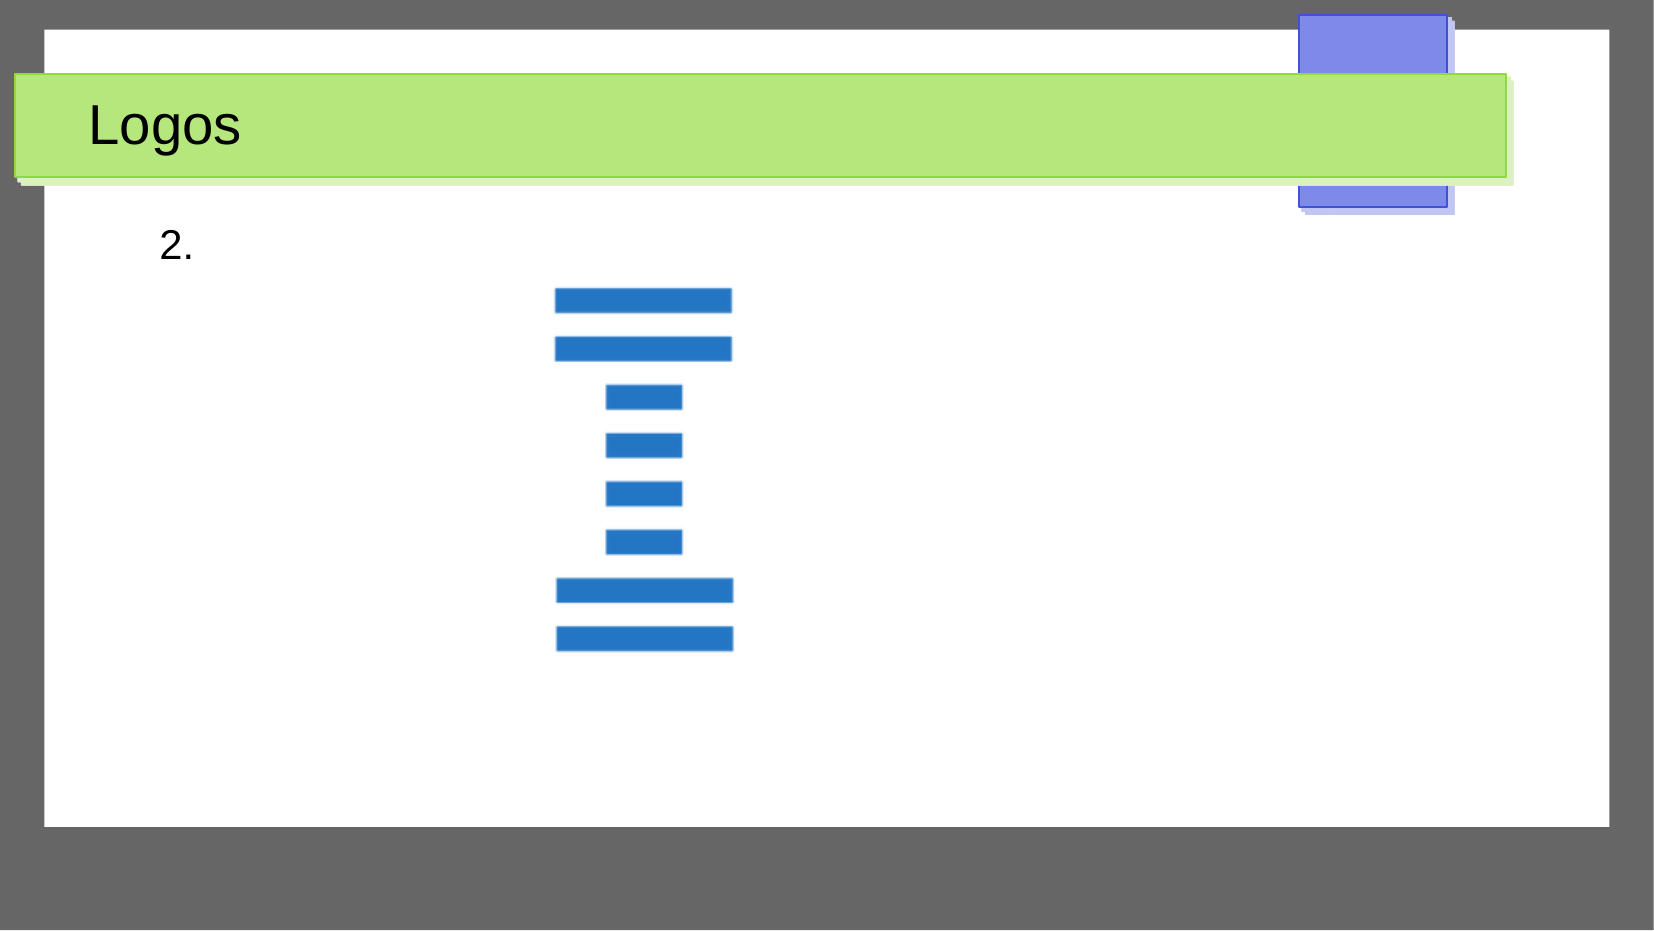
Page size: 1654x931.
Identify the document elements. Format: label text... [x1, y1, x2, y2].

list 2. [88, 221, 1565, 813]
title Logos [88, 73, 1506, 178]
picture [540, 243, 762, 689]
